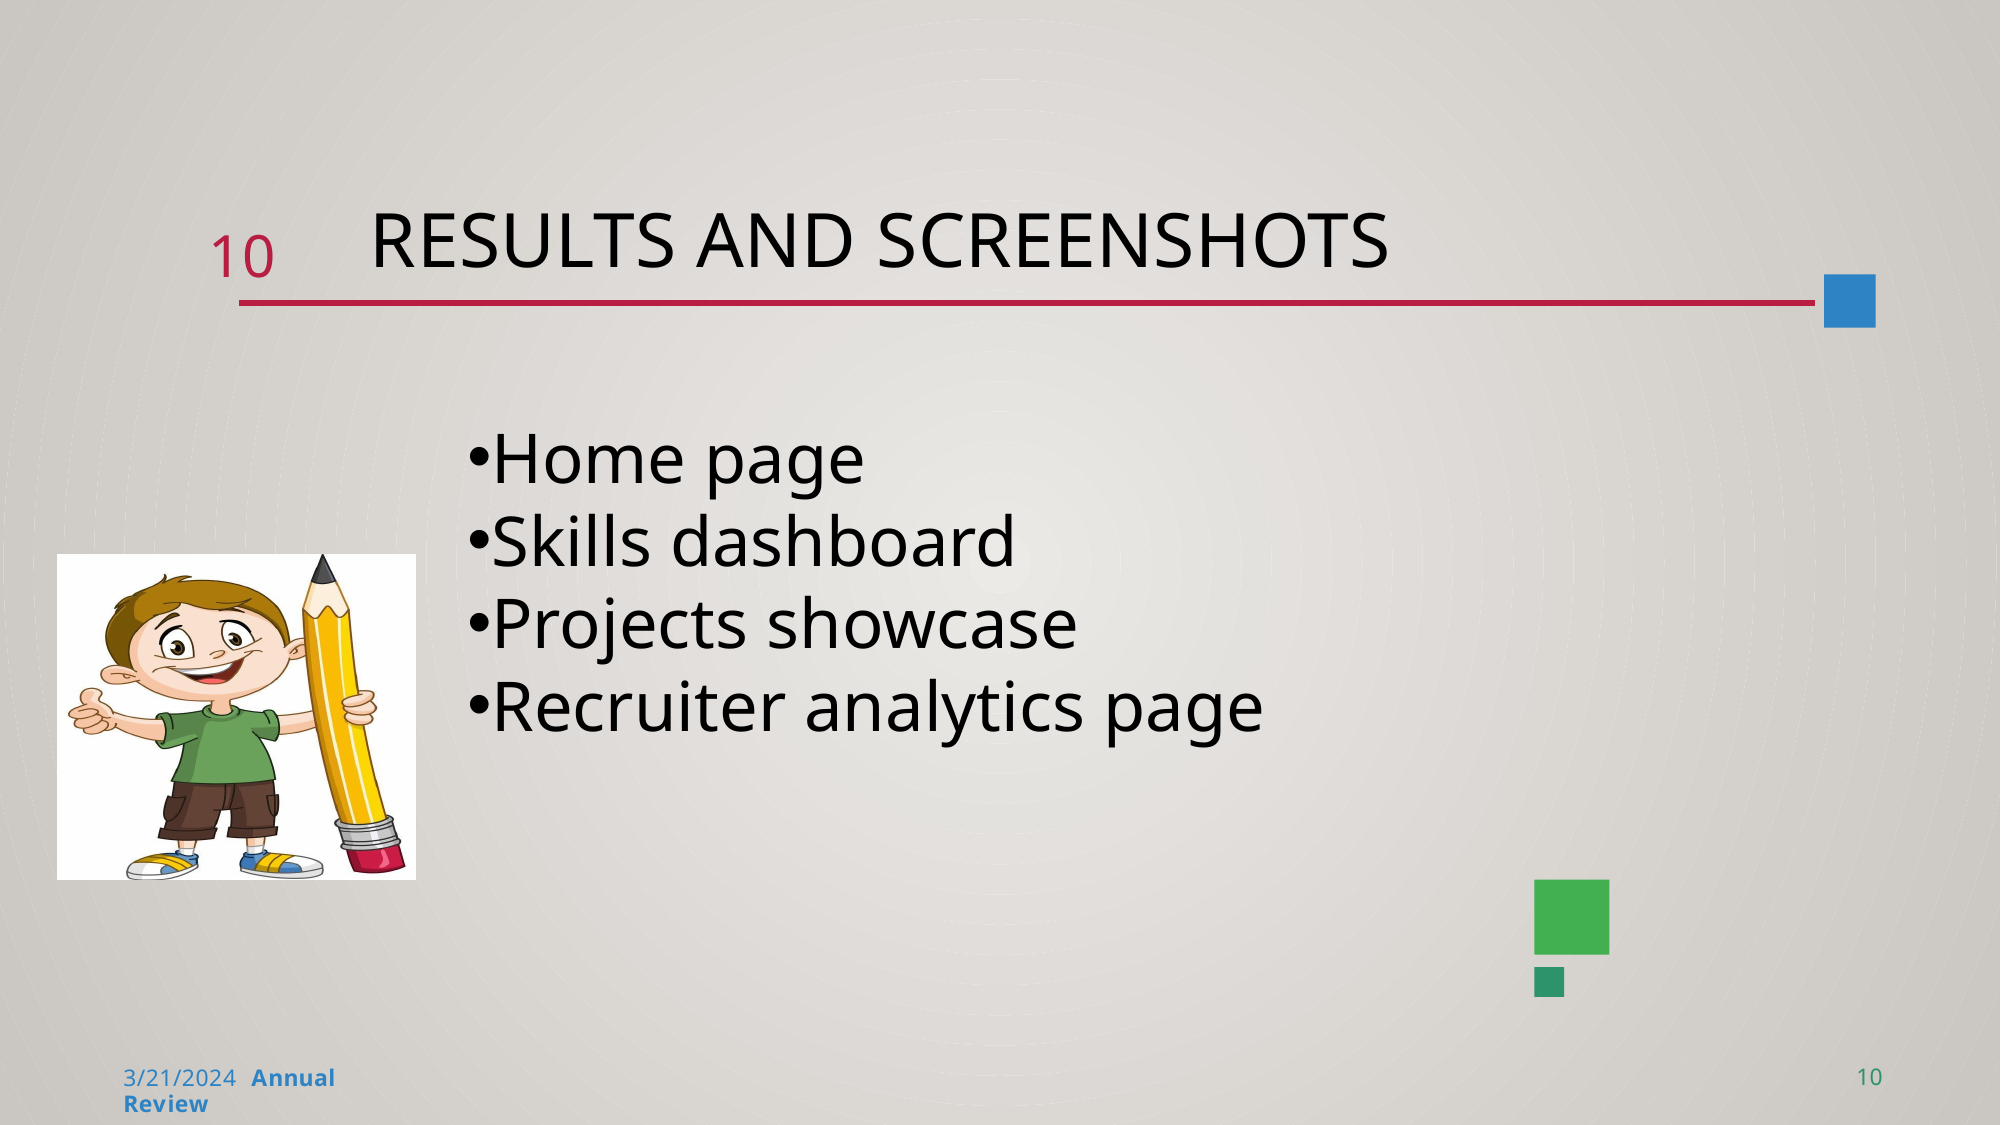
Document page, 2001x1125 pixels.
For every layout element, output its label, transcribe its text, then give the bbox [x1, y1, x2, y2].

text_box 3/21/2024 Annual Review [123, 1063, 415, 1084]
text_box [1824, 274, 1876, 328]
picture [57, 554, 416, 880]
text_box [450, 386, 1850, 508]
slide_number 10 [202, 217, 336, 272]
text_box [1534, 967, 1565, 997]
text_box [1534, 879, 1610, 955]
title RESULTS AND SCREENSHOTS [367, 190, 1760, 261]
text_box Home page Skills dashboard Projects showcase Recruiter analytics page [452, 407, 1455, 673]
text_box 10 [1849, 1061, 1888, 1084]
